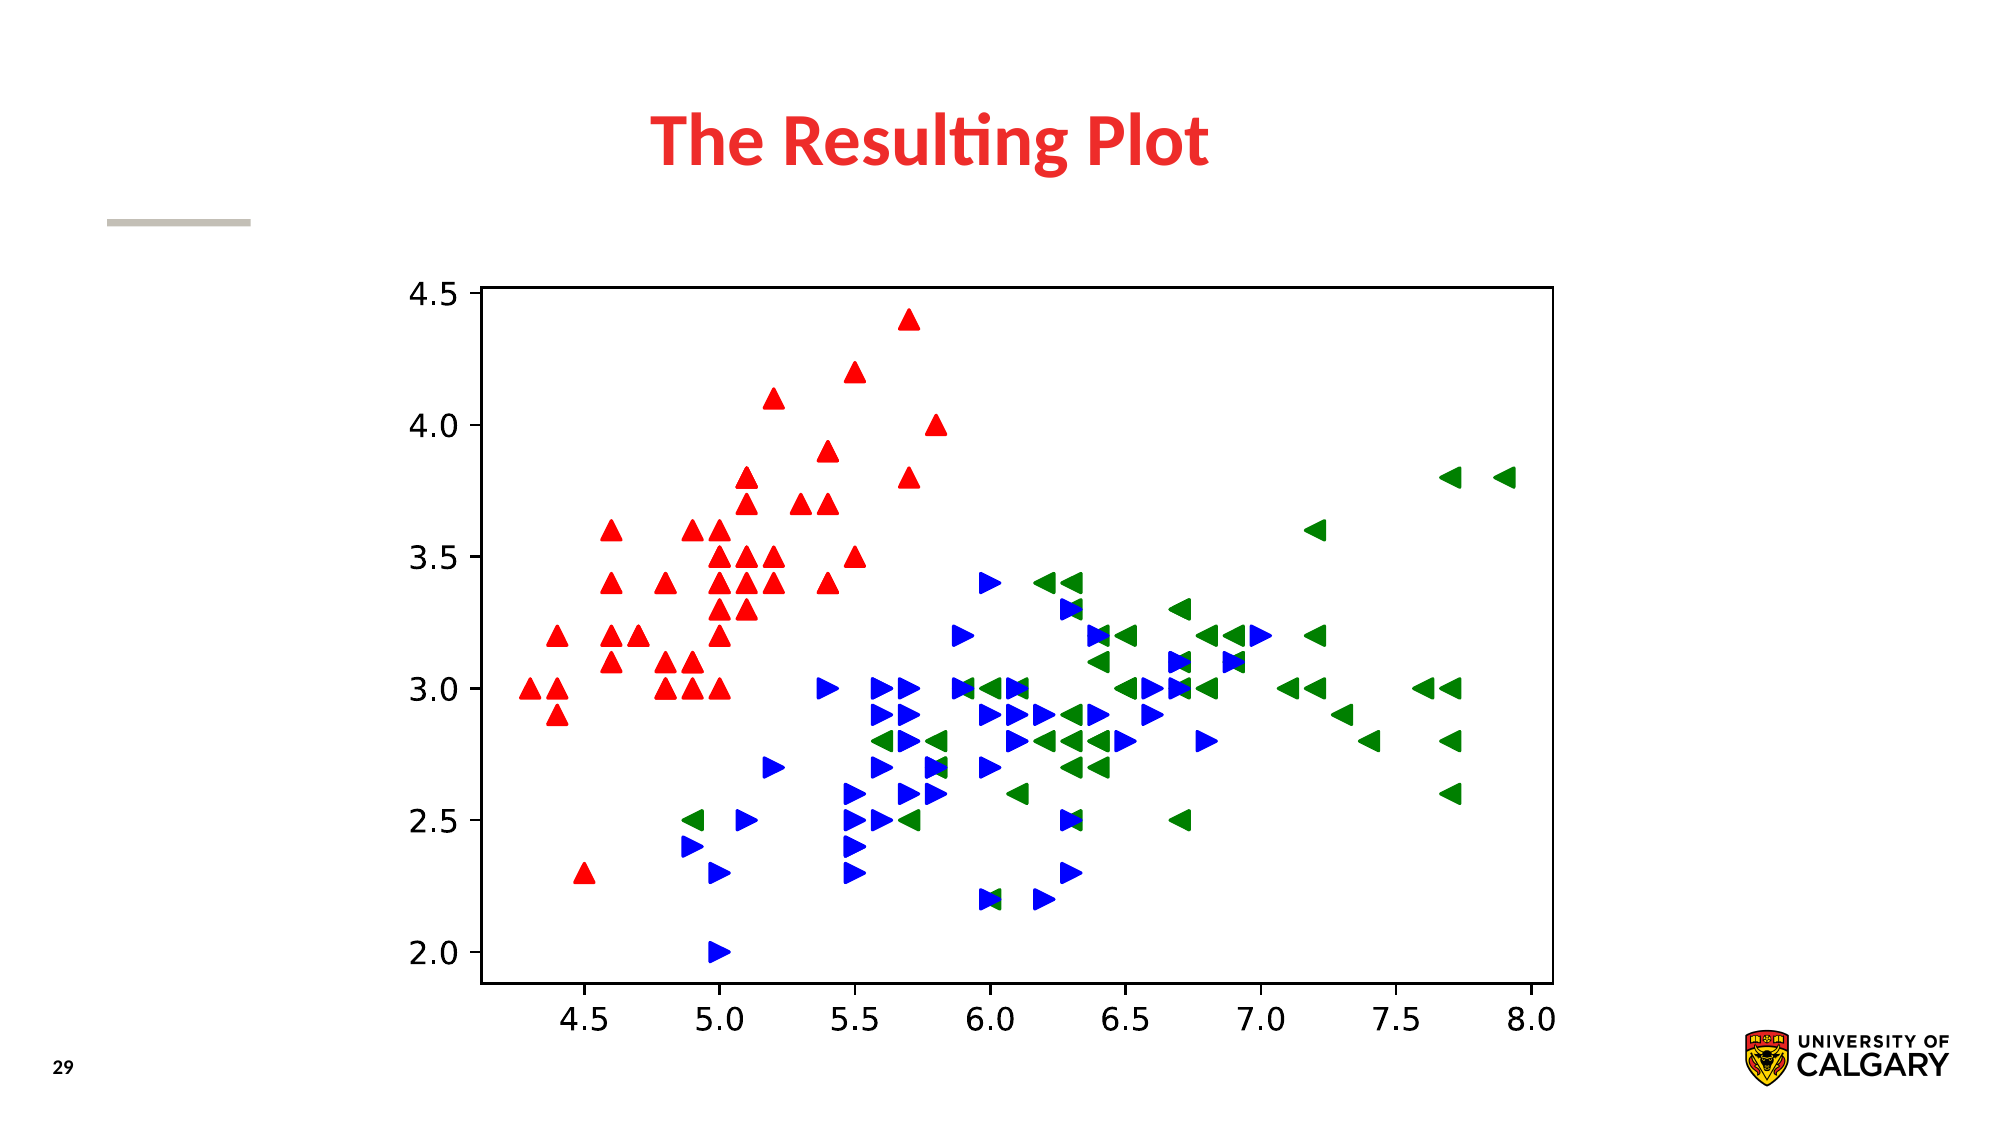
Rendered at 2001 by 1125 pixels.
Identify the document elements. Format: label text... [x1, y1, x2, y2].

title The Resulting Plot [87, 60, 1774, 222]
picture [307, 175, 1756, 1101]
picture [1722, 1012, 1972, 1099]
